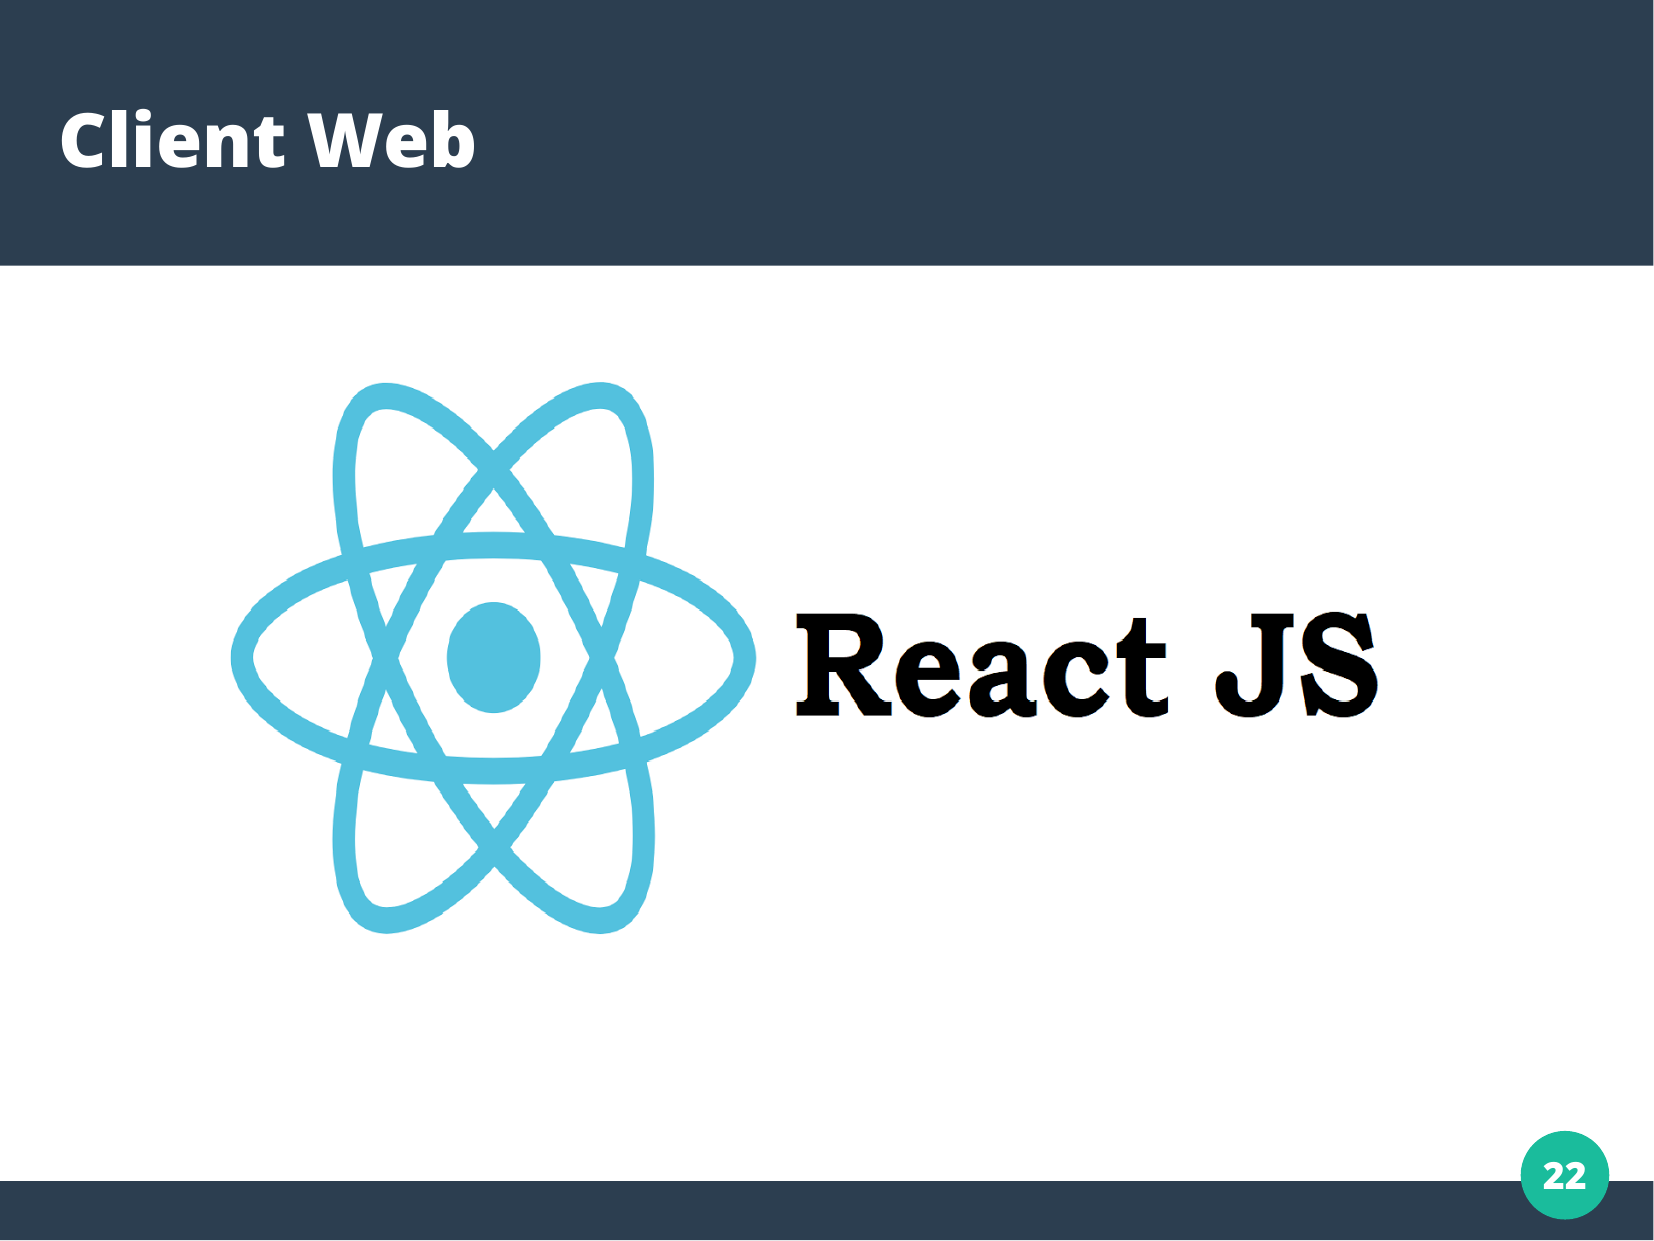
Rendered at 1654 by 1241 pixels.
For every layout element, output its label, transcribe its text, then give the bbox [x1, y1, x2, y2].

title Client Web [59, 60, 1595, 218]
picture [90, 368, 1491, 1096]
